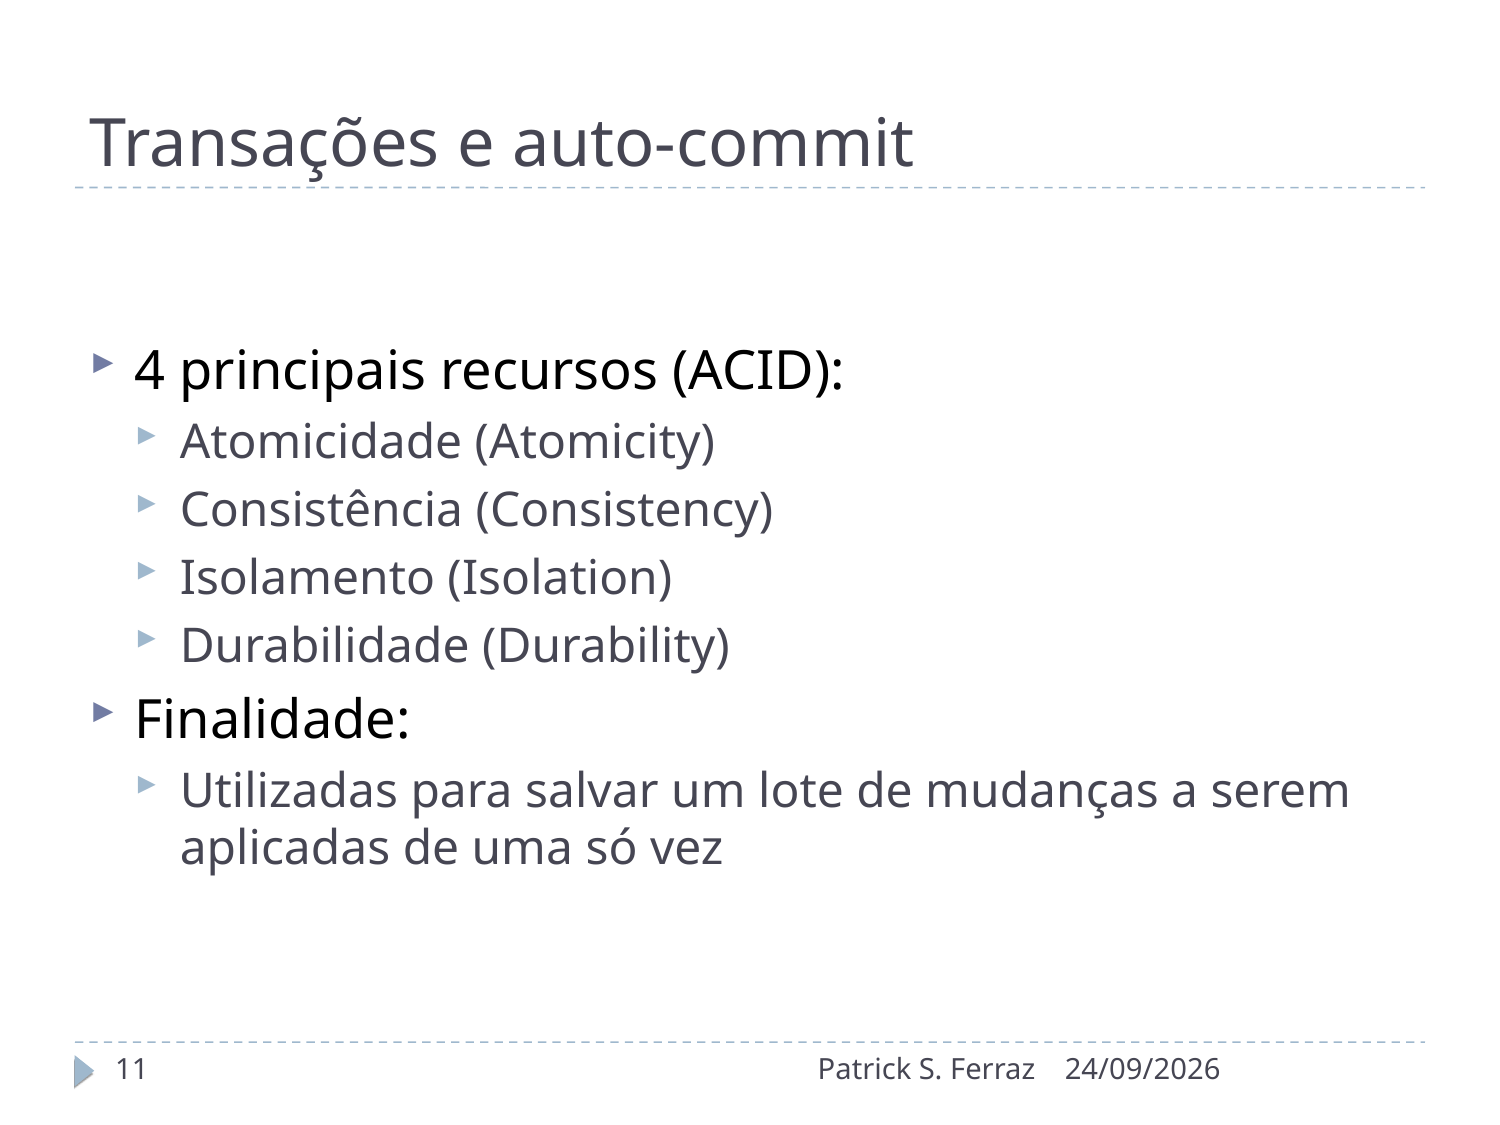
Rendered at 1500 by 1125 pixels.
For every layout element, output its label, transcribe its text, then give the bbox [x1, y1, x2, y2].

footer Patrick S. Ferraz [475, 1042, 1051, 1103]
title Transações e auto-commit [75, 24, 1425, 188]
slide_number <número> [100, 1042, 426, 1103]
list 4 principais recursos (ACID): Atomicidade (Atomicity) Consistência (Consistency) Isolamento (Isolation) Durabilidade (Durability) Finalidade: Utilizadas para salvar um lote de mudanças a serem aplicadas de uma só vez [75, 200, 1425, 1010]
slide_number 08/07/2017 [1051, 1042, 1426, 1103]
